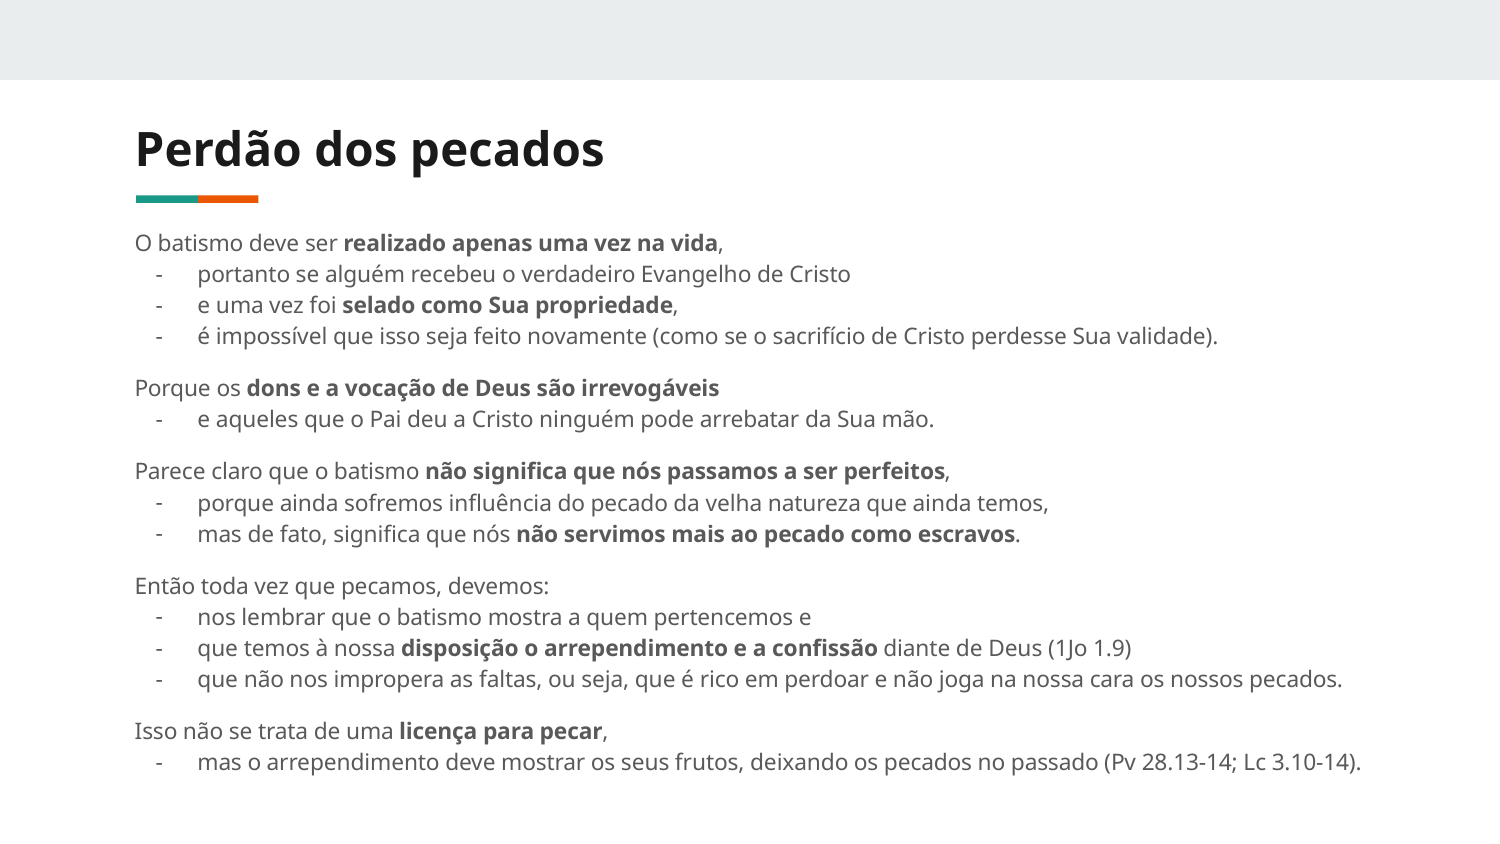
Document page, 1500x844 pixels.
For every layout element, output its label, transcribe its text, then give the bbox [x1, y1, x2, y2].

list O batismo deve ser realizado apenas uma vez na vida, portanto se alguém recebeu o verdadeiro Evangelho de Cristo e uma vez foi selado como Sua propriedade, é impossível que isso seja feito novamente (como se o sacrifício de Cristo perdesse Sua validade). Porque os dons e a vocação de Deus são irrevogáveis e aqueles que o Pai deu a Cristo ninguém pode arrebatar da Sua mão. Parece claro que o batismo não significa que nós passamos a ser perfeitos, porque ainda sofremos influência do pecado da velha natureza que ainda temos, mas de fato, significa que nós não servimos mais ao pecado como escravos. Então toda vez que pecamos, devemos: nos lembrar que o batismo mostra a quem pertencemos e que temos à nossa disposição o arrependimento e a confissão diante de Deus (1Jo 1.9) que não nos impropera as faltas, ou seja, que é rico em perdoar e não joga na nossa cara os nossos pecados. Isso não se trata de uma licença para pecar, mas o arrependimento deve mostrar os seus frutos, deixando os pecados no passado (Pv 28.13-14; Lc 3.10-14). [119, 209, 1446, 797]
title Perdão dos pecados [119, 103, 1381, 192]
